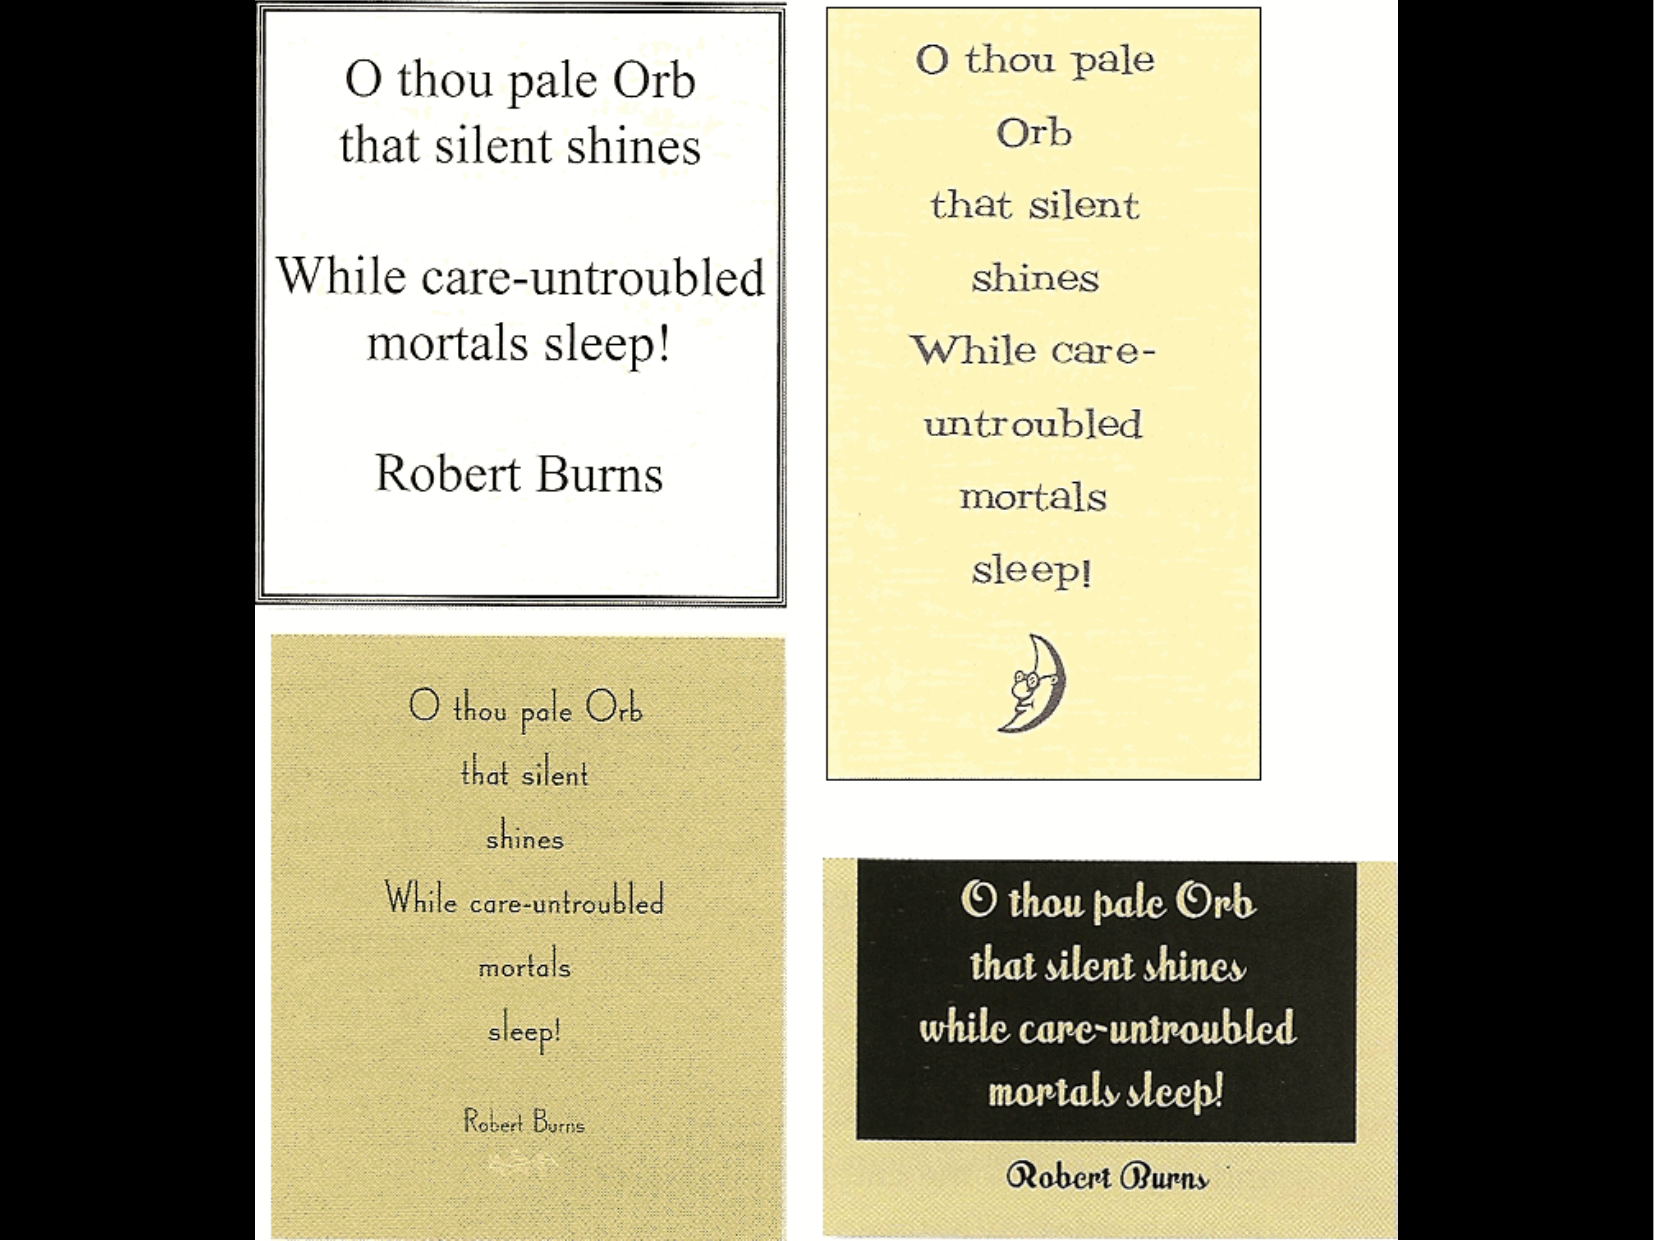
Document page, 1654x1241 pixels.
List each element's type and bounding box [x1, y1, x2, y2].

picture [255, 0, 1398, 1241]
